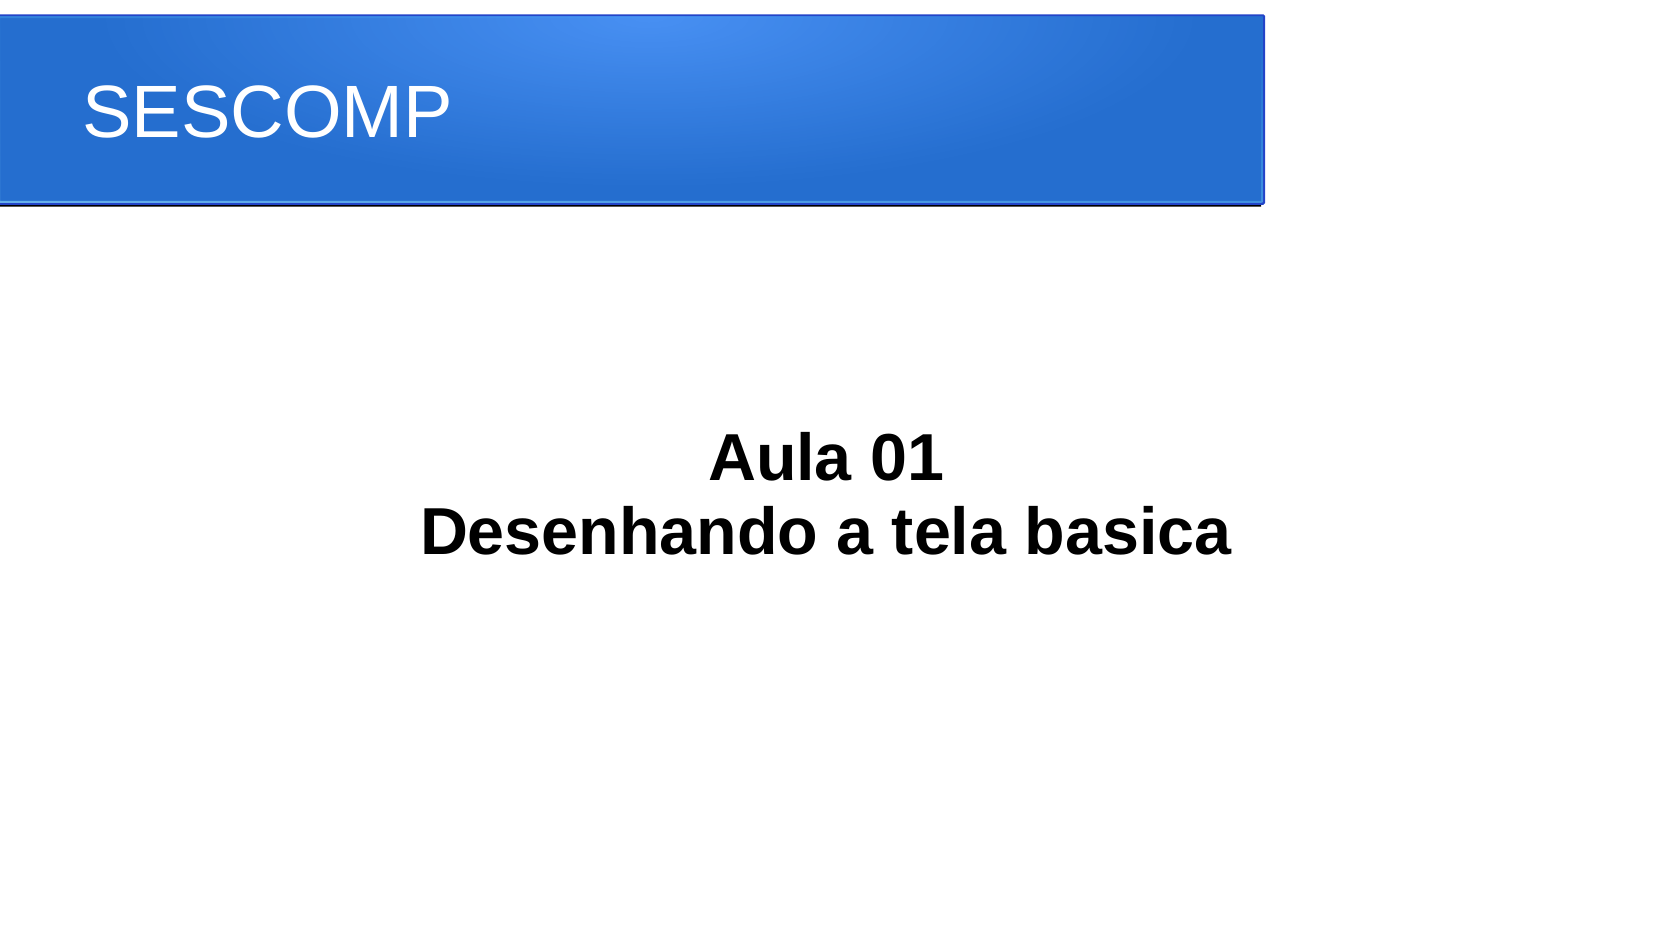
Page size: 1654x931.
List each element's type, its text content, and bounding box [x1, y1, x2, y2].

subtitle Aula 01 Desenhando a tela basica [82, 224, 1571, 764]
title SESCOMP [82, 35, 1234, 189]
